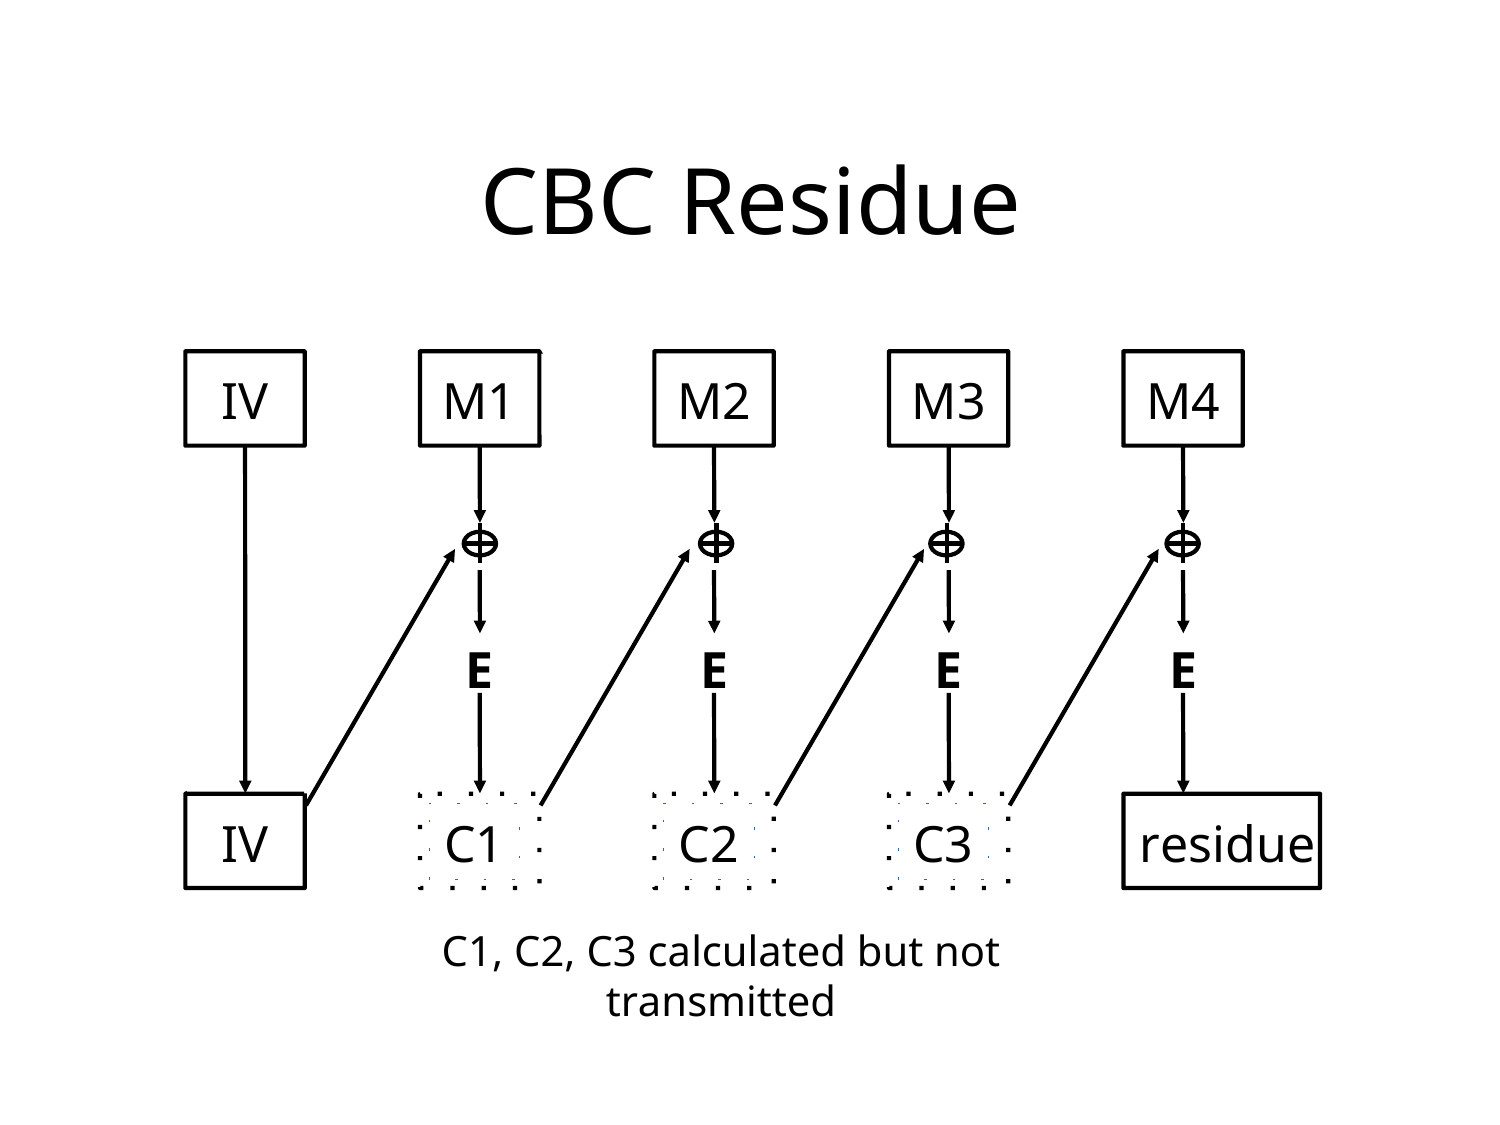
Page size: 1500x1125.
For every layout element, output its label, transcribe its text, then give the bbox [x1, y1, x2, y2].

text_box M2 [662, 361, 767, 438]
text_box [420, 351, 540, 446]
text_box [654, 351, 774, 446]
text_box [1123, 793, 1321, 889]
title CBC Residue [121, 104, 1381, 290]
text_box [654, 793, 774, 889]
text_box [889, 351, 1009, 446]
text_box M3 [896, 361, 1001, 438]
text_box [185, 351, 305, 446]
text_box C3 [898, 803, 989, 880]
text_box C1 [429, 803, 520, 880]
text_box residue [1124, 803, 1331, 880]
text_box [889, 793, 1009, 889]
text_box [185, 793, 305, 889]
text_box C2 [663, 803, 755, 880]
text_box M1 [427, 361, 532, 438]
text_box M4 [1131, 361, 1236, 438]
text_box IV [206, 361, 284, 438]
text_box E [685, 630, 744, 707]
text_box [1123, 351, 1243, 446]
text_box [420, 793, 540, 889]
text_box IV [206, 803, 284, 880]
text_box E [1154, 630, 1213, 707]
text_box E [919, 630, 978, 707]
text_box C1, C2, C3 calculated but not transmitted [362, 917, 1080, 1053]
text_box E [450, 630, 509, 707]
